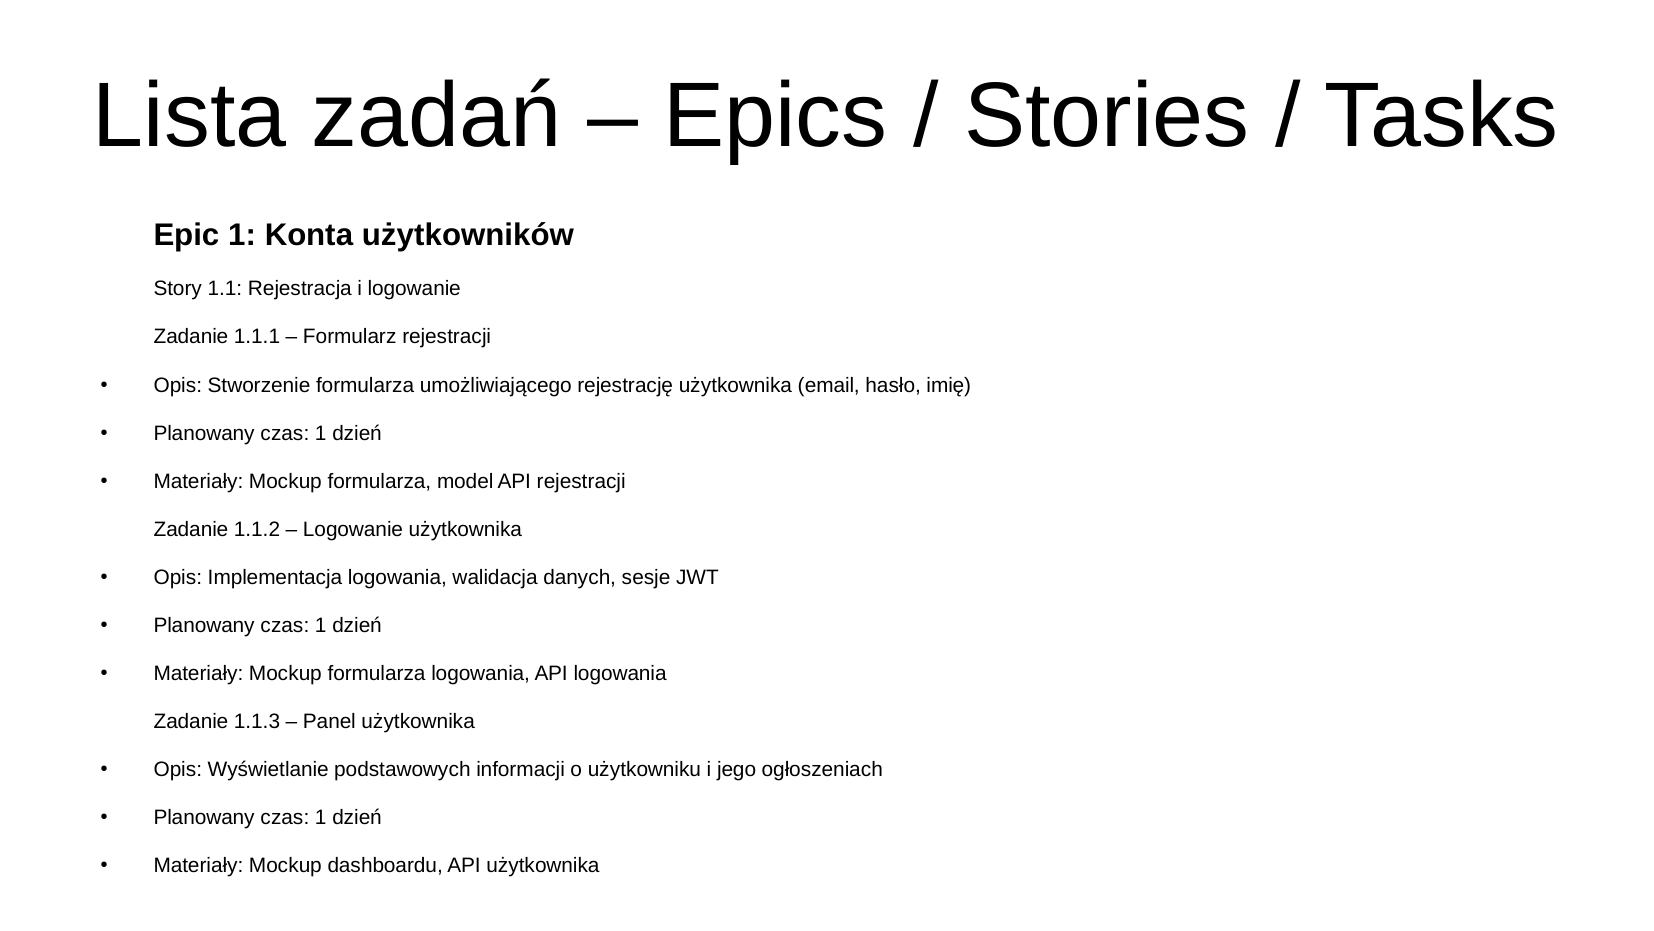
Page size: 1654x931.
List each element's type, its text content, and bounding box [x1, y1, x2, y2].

title Lista zadań – Epics / Stories / Tasks [82, 37, 1571, 193]
list Epic 1: Konta użytkowników Story 1.1: Rejestracja i logowanie Zadanie 1.1.1 – Formularz rejestracji Opis: Stworzenie formularza umożliwiającego rejestrację użytkownika (email, hasło, imię) Planowany czas: 1 dzień Materiały: Mockup formularza, model API rejestracji Zadanie 1.1.2 – Logowanie użytkownika Opis: Implementacja logowania, walidacja danych, sesje JWT Planowany czas: 1 dzień Materiały: Mockup formularza logowania, API logowania Zadanie 1.1.3 – Panel użytkownika Opis: Wyświetlanie podstawowych informacji o użytkowniku i jego ogłoszeniach Planowany czas: 1 dzień Materiały: Mockup dashboardu, API użytkownika [82, 217, 1571, 916]
